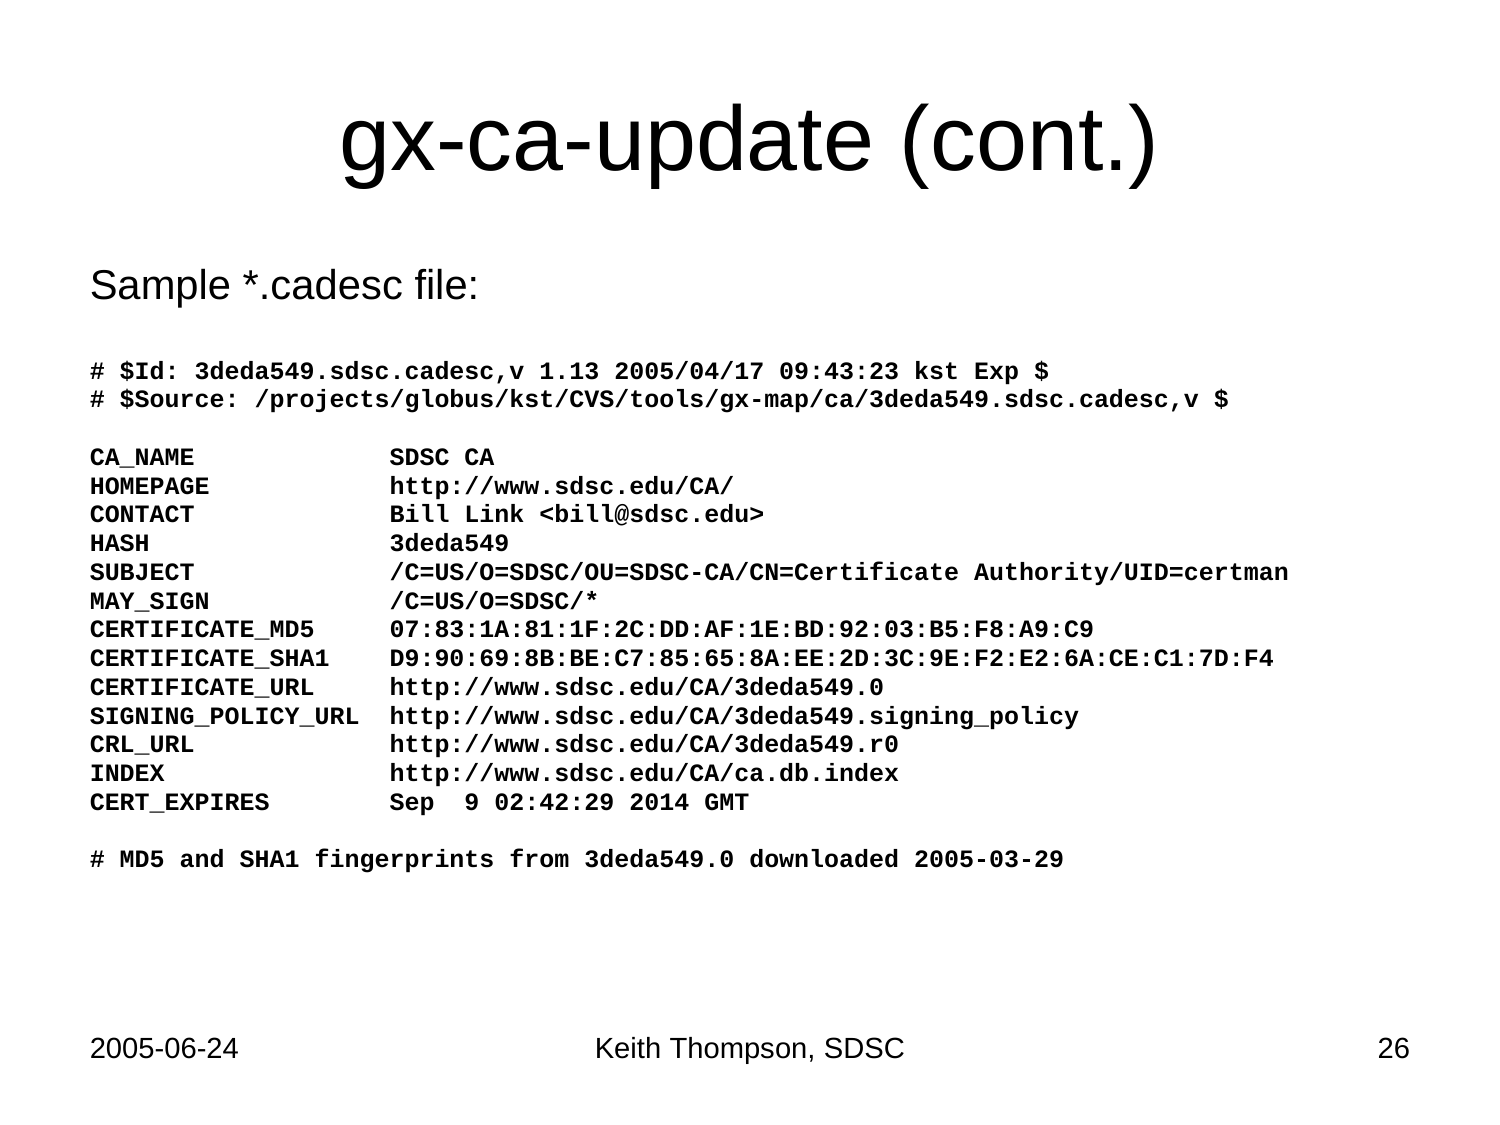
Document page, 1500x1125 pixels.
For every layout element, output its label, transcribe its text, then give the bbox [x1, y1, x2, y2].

title gx-ca-update (cont.) [75, 45, 1426, 233]
list Sample *.cadesc file: # $Id: 3deda549.sdsc.cadesc,v 1.13 2005/04/17 09:43:23 kst Exp $ # $Source: /projects/globus/kst/CVS/tools/gx-map/ca/3deda549.sdsc.cadesc,v $ CA_NAME SDSC CA HOMEPAGE http://www.sdsc.edu/CA/ CONTACT Bill Link <bill@sdsc.edu> HASH 3deda549 SUBJECT /C=US/O=SDSC/OU=SDSC-CA/CN=Certificate Authority/UID=certman MAY_SIGN /C=US/O=SDSC/* CERTIFICATE_MD5 07:83:1A:81:1F:2C:DD:AF:1E:BD:92:03:B5:F8:A9:C9 CERTIFICATE_SHA1 D9:90:69:8B:BE:C7:85:65:8A:EE:2D:3C:9E:F2:E2:6A:CE:C1:7D:F4 CERTIFICATE_URL http://www.sdsc.edu/CA/3deda549.0 SIGNING_POLICY_URL http://www.sdsc.edu/CA/3deda549.signing_policy CRL_URL http://www.sdsc.edu/CA/3deda549.r0 INDEX http://www.sdsc.edu/CA/ca.db.index CERT_EXPIRES Sep 9 02:42:29 2014 GMT # MD5 and SHA1 fingerprints from 3deda549.0 downloaded 2005-03-29 [75, 262, 1426, 1006]
